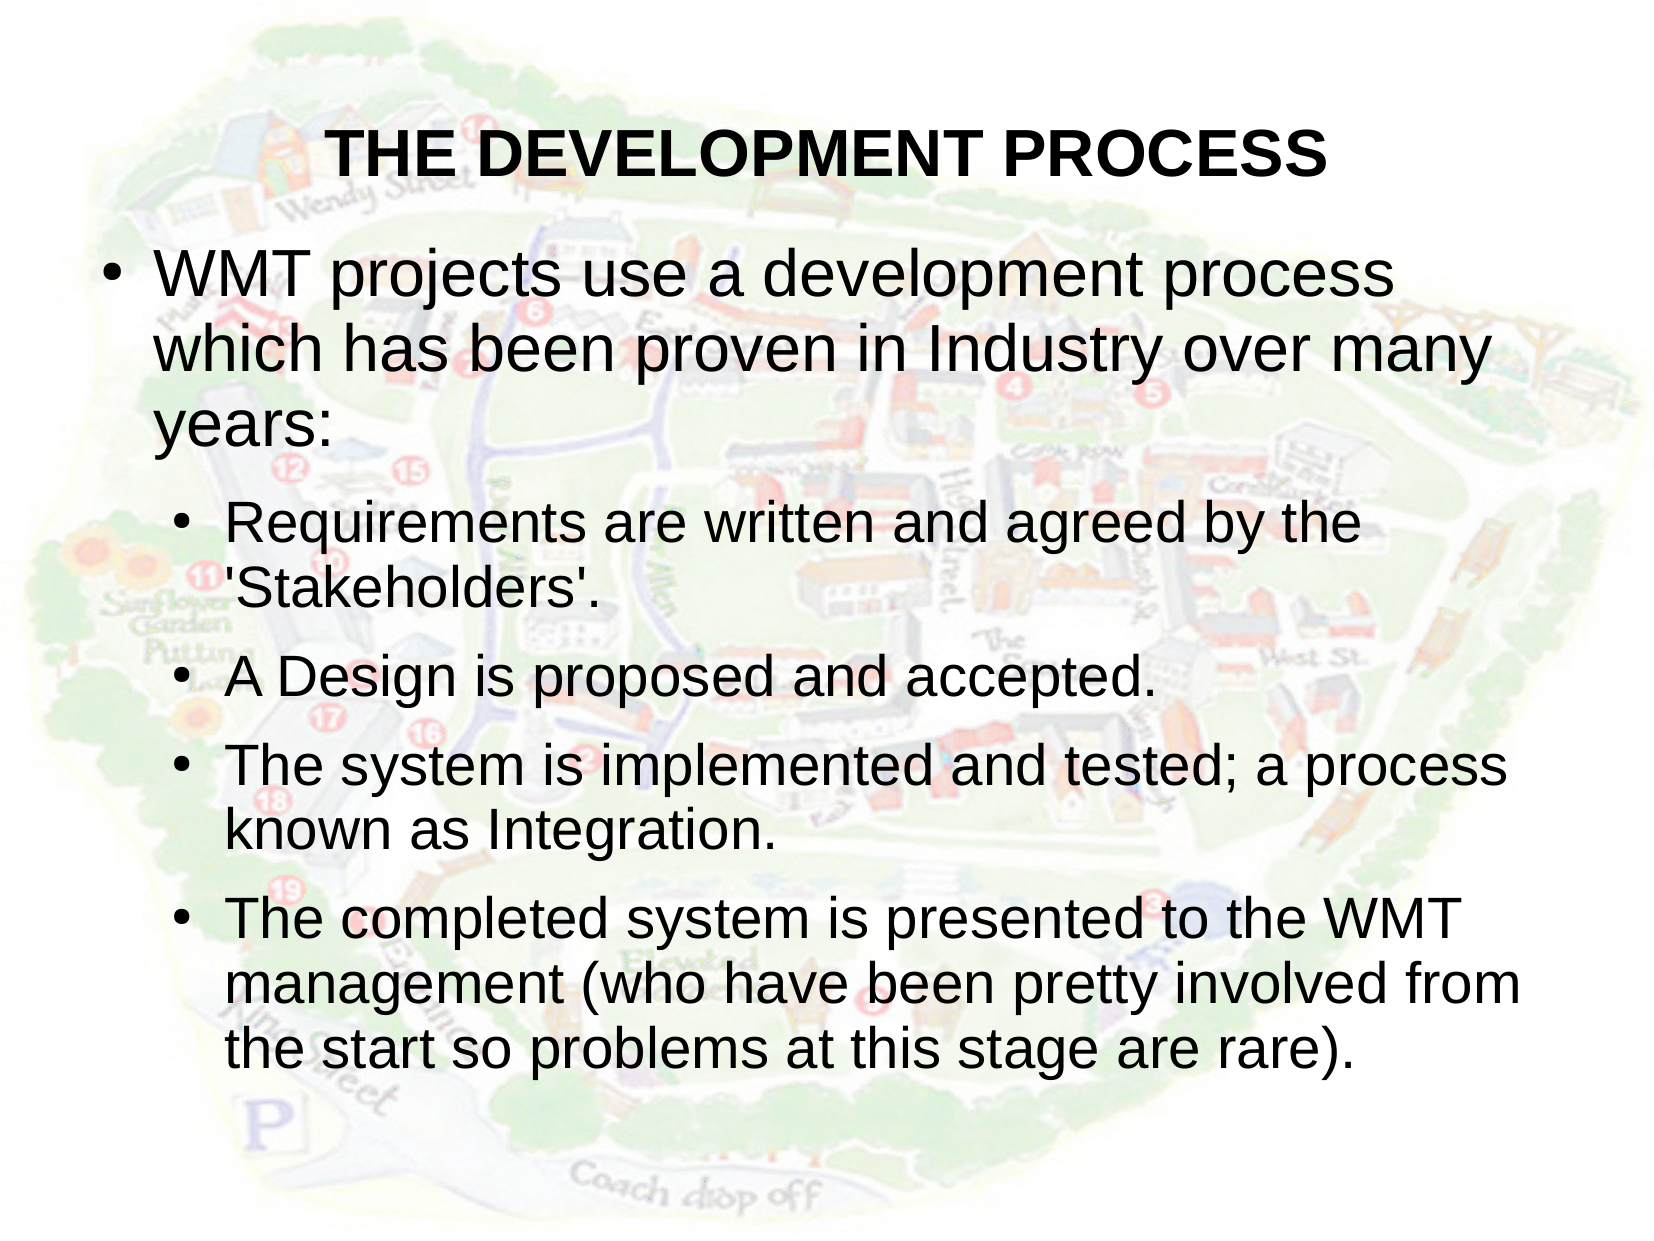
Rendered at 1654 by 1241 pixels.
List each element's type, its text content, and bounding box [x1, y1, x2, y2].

list WMT projects use a development process which has been proven in Industry over many years: Requirements are written and agreed by the 'Stakeholders'. A Design is proposed and accepted. The system is implemented and tested; a process known as Integration. The completed system is presented to the WMT management (who have been pretty involved from the start so problems at this stage are rare). [82, 236, 1571, 1136]
picture [0, 0, 1654, 1241]
title THE DEVELOPMENT PROCESS [82, 49, 1571, 236]
